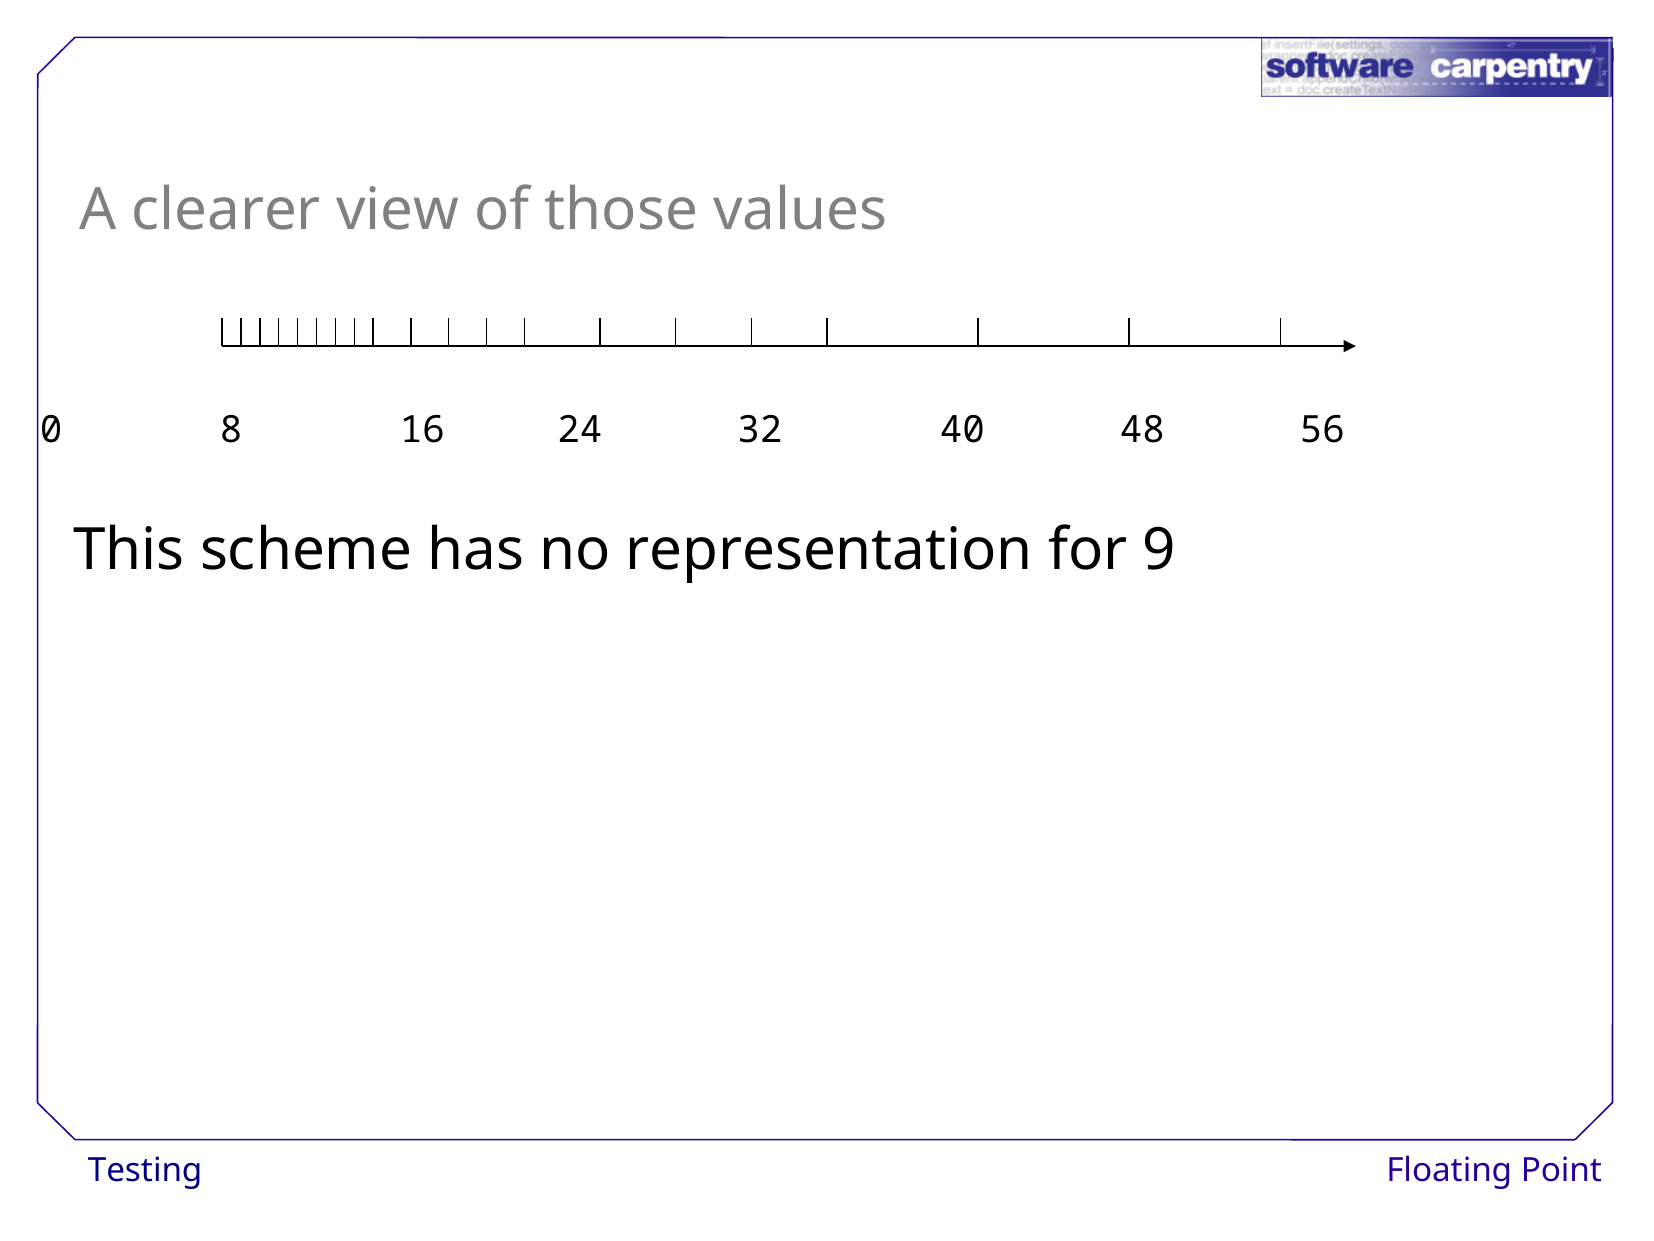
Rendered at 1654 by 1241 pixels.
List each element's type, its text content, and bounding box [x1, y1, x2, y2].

text_box A clearer view of those values [64, 128, 1053, 250]
picture [1261, 39, 1613, 97]
text_box 0 8 16 24 32 40 48 56 [25, 374, 1510, 458]
text_box This scheme has no representation for 9 [58, 468, 1341, 589]
